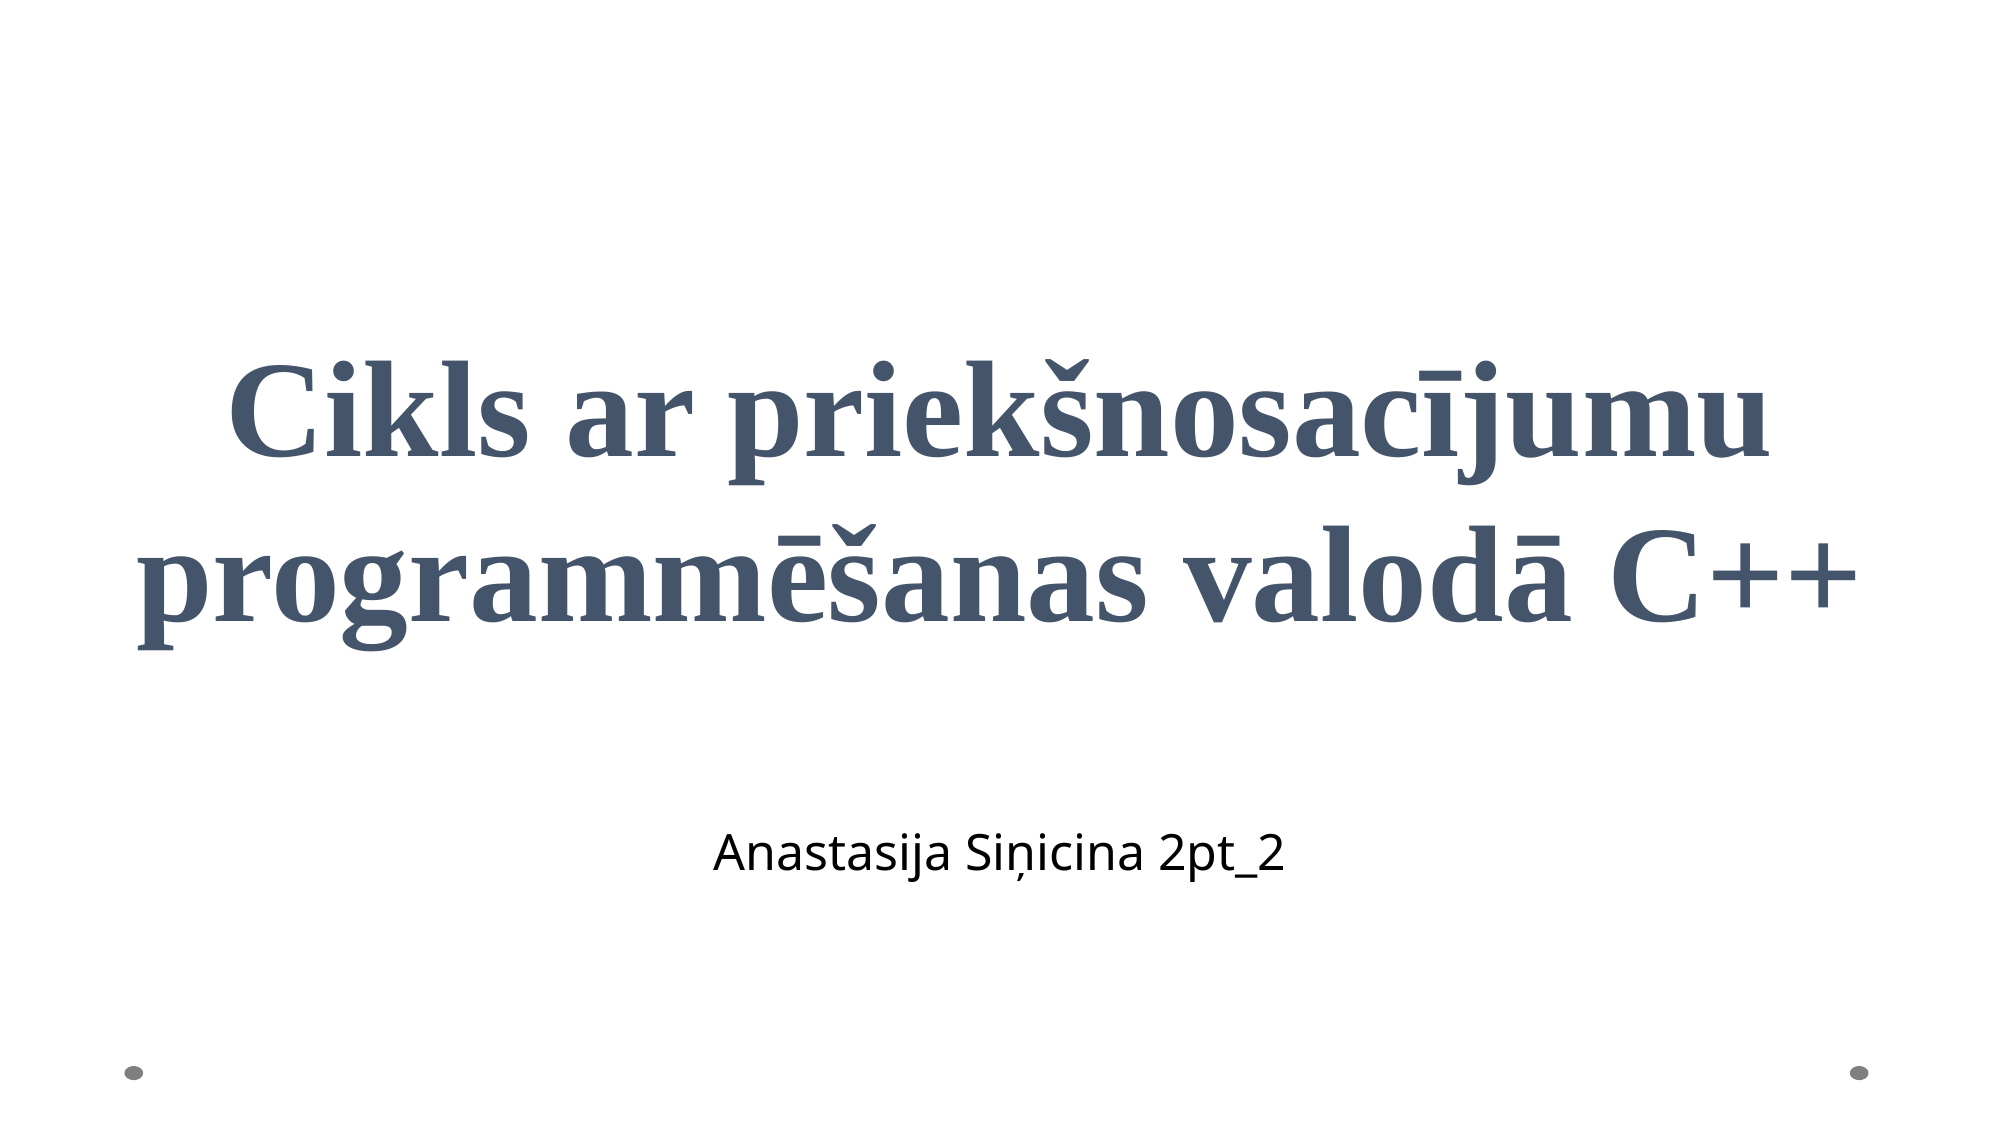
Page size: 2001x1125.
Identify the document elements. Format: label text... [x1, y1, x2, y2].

title Cikls ar priekšnosacījumu programmēšanas valodā C++ [82, 288, 1918, 657]
subtitle Anastasija Siņicina 2pt_2 [300, 812, 1701, 1013]
